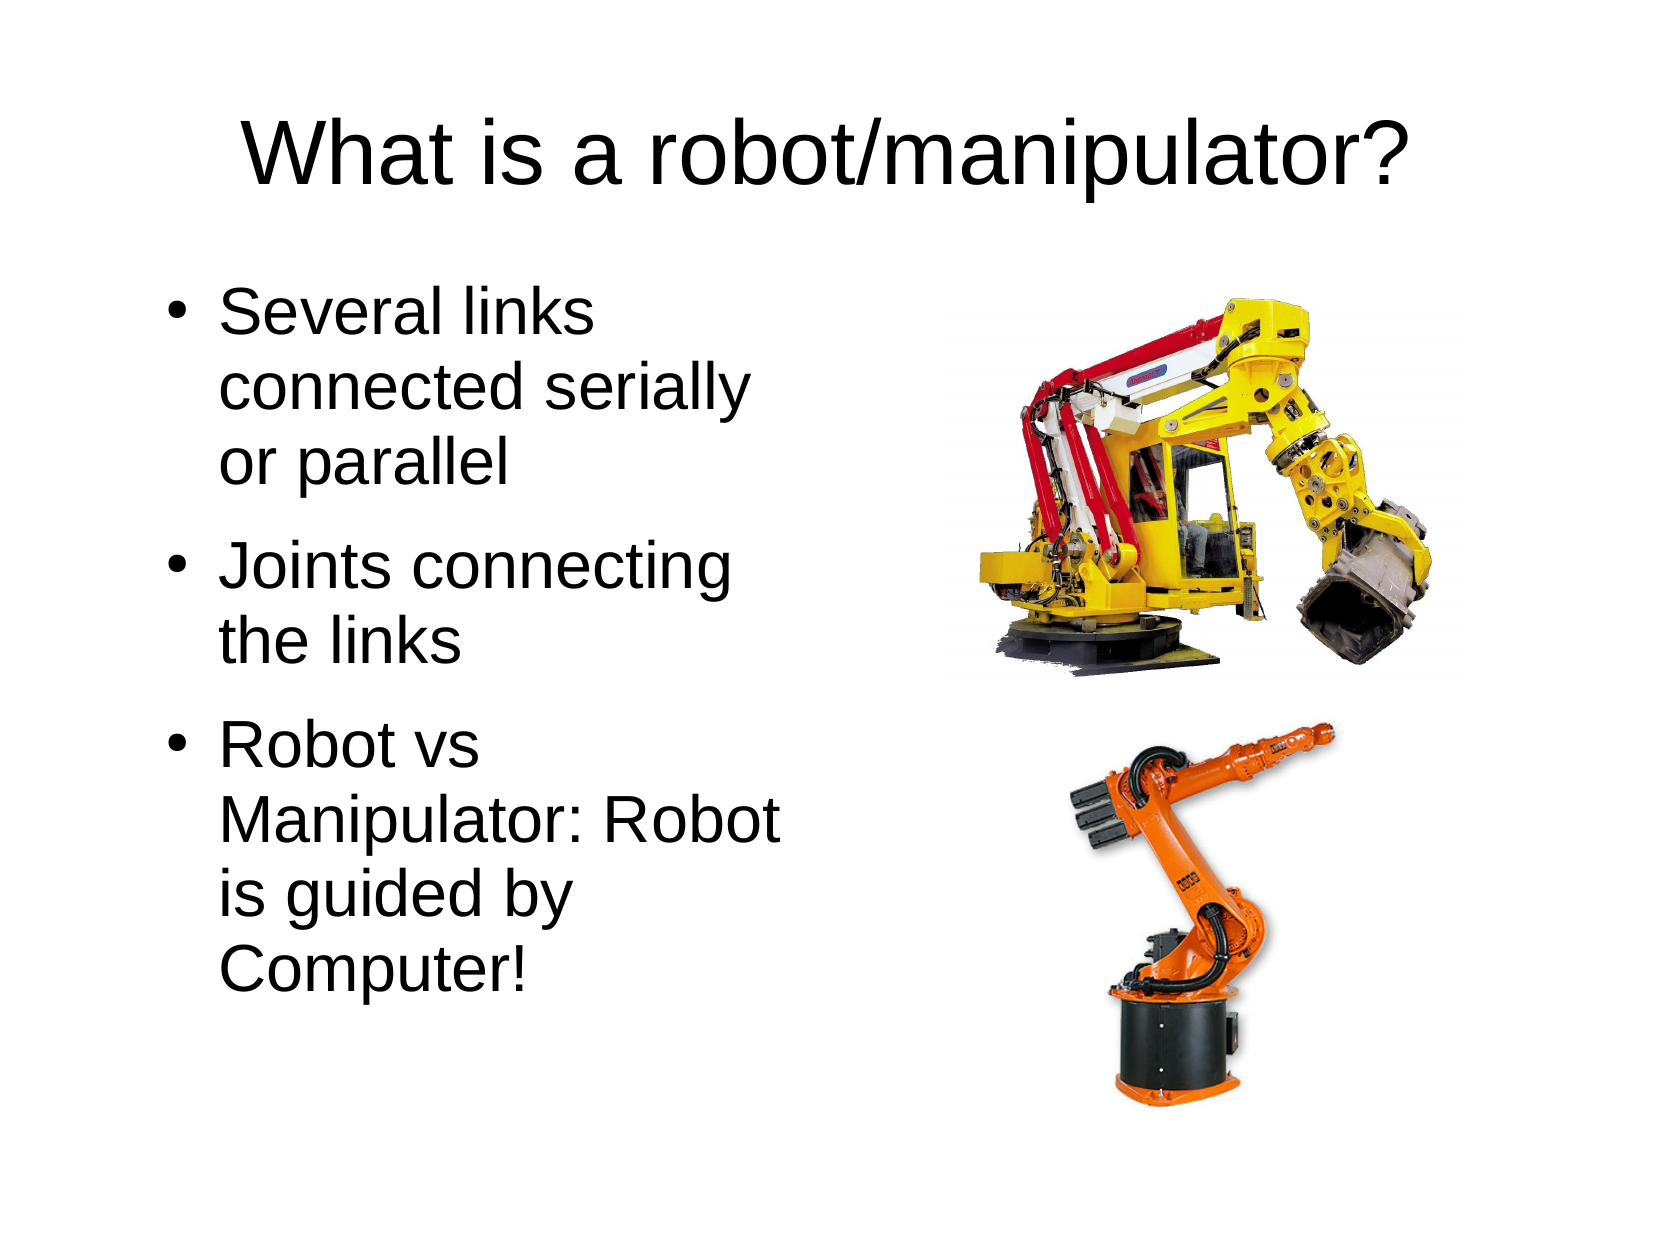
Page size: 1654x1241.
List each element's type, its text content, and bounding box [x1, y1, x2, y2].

picture [944, 292, 1468, 680]
list Several links connected serially or parallel Joints connecting the links Robot vs Manipulator: Robot is guided by Computer! [147, 274, 827, 1093]
title What is a robot/manipulator? [82, 49, 1571, 257]
picture [1068, 717, 1348, 1109]
